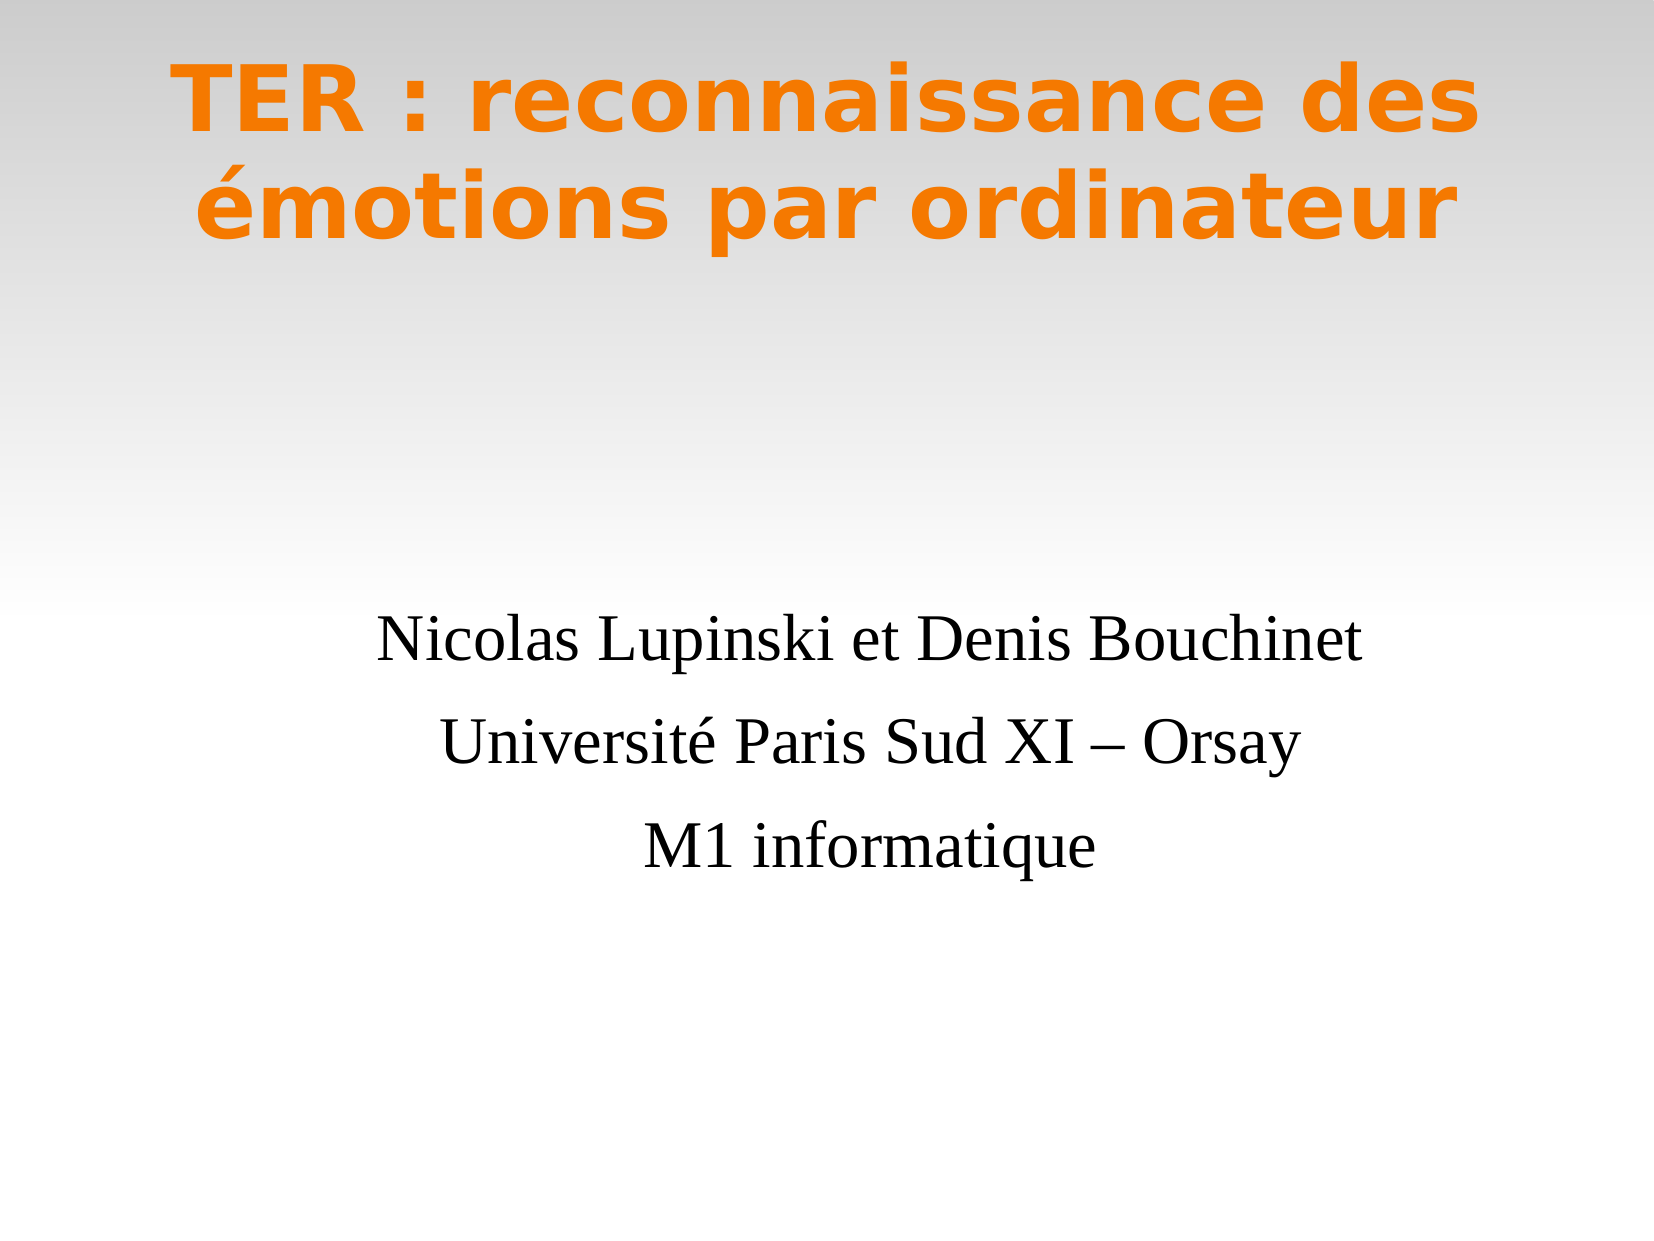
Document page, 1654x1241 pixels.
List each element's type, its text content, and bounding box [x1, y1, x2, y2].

title TER : reconnaissance des émotions par ordinateur [82, 45, 1571, 261]
list Nicolas Lupinski et Denis Bouchinet Université Paris Sud XI – Orsay M1 informatique [82, 290, 1571, 1109]
